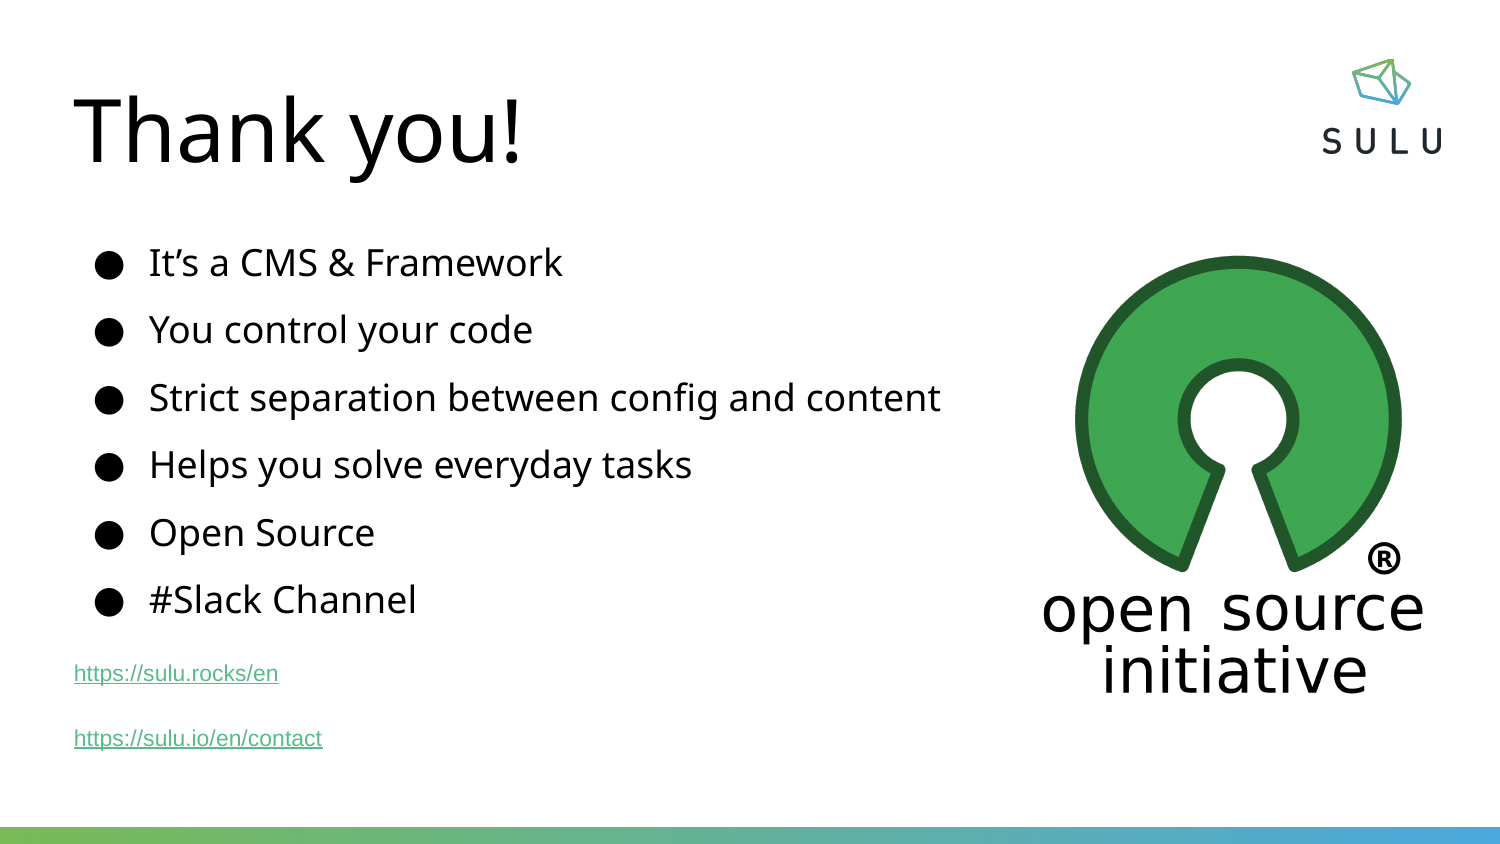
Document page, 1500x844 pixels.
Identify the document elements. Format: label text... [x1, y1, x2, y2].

list It’s a CMS & Framework You control your code Strict separation between config and content Helps you solve everyday tasks Open Source #Slack Channel https://sulu.rocks/en https://sulu.io/en/contact [59, 200, 1024, 785]
picture [1024, 195, 1441, 785]
picture [1323, 59, 1441, 154]
title Thank you! [59, 59, 1317, 196]
